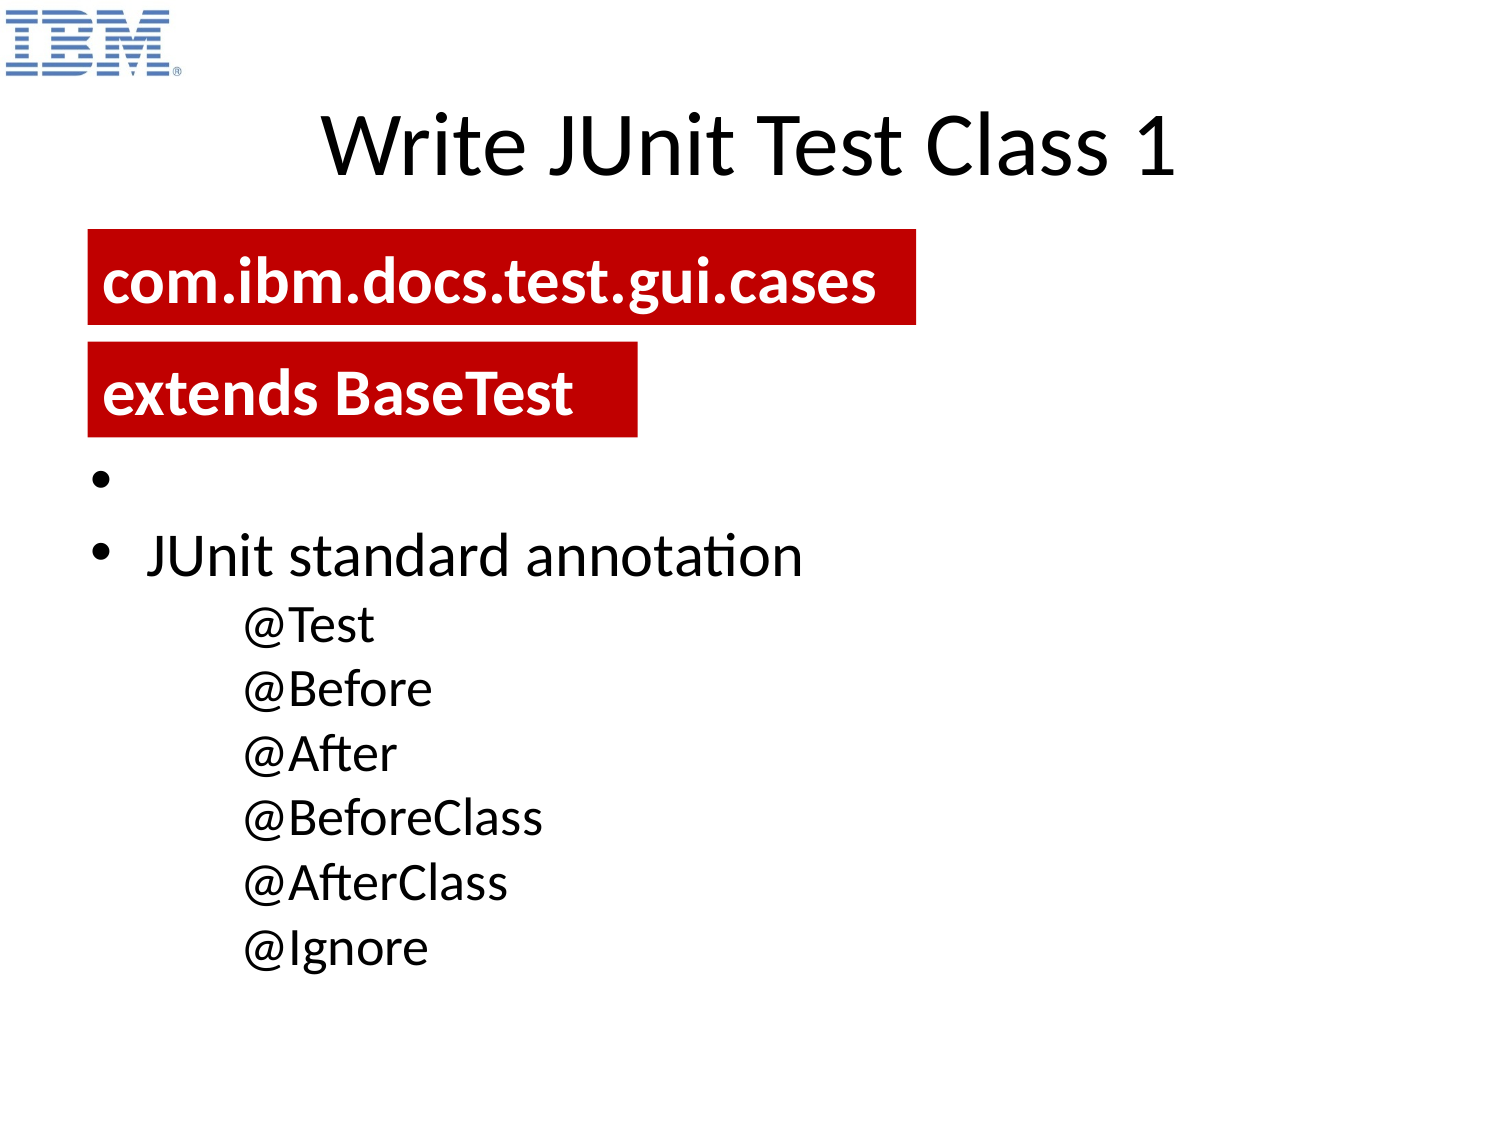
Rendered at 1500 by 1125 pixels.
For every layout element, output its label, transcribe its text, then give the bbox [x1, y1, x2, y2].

text_box extends BaseTest [87, 341, 638, 438]
text_box com.ibm.docs.test.gui.cases [87, 229, 917, 325]
list JUnit standard annotation @Test @Before @After @BeforeClass @AfterClass @Ignore [75, 262, 1426, 1005]
title Write JUnit Test Class 1 [75, 45, 1426, 233]
